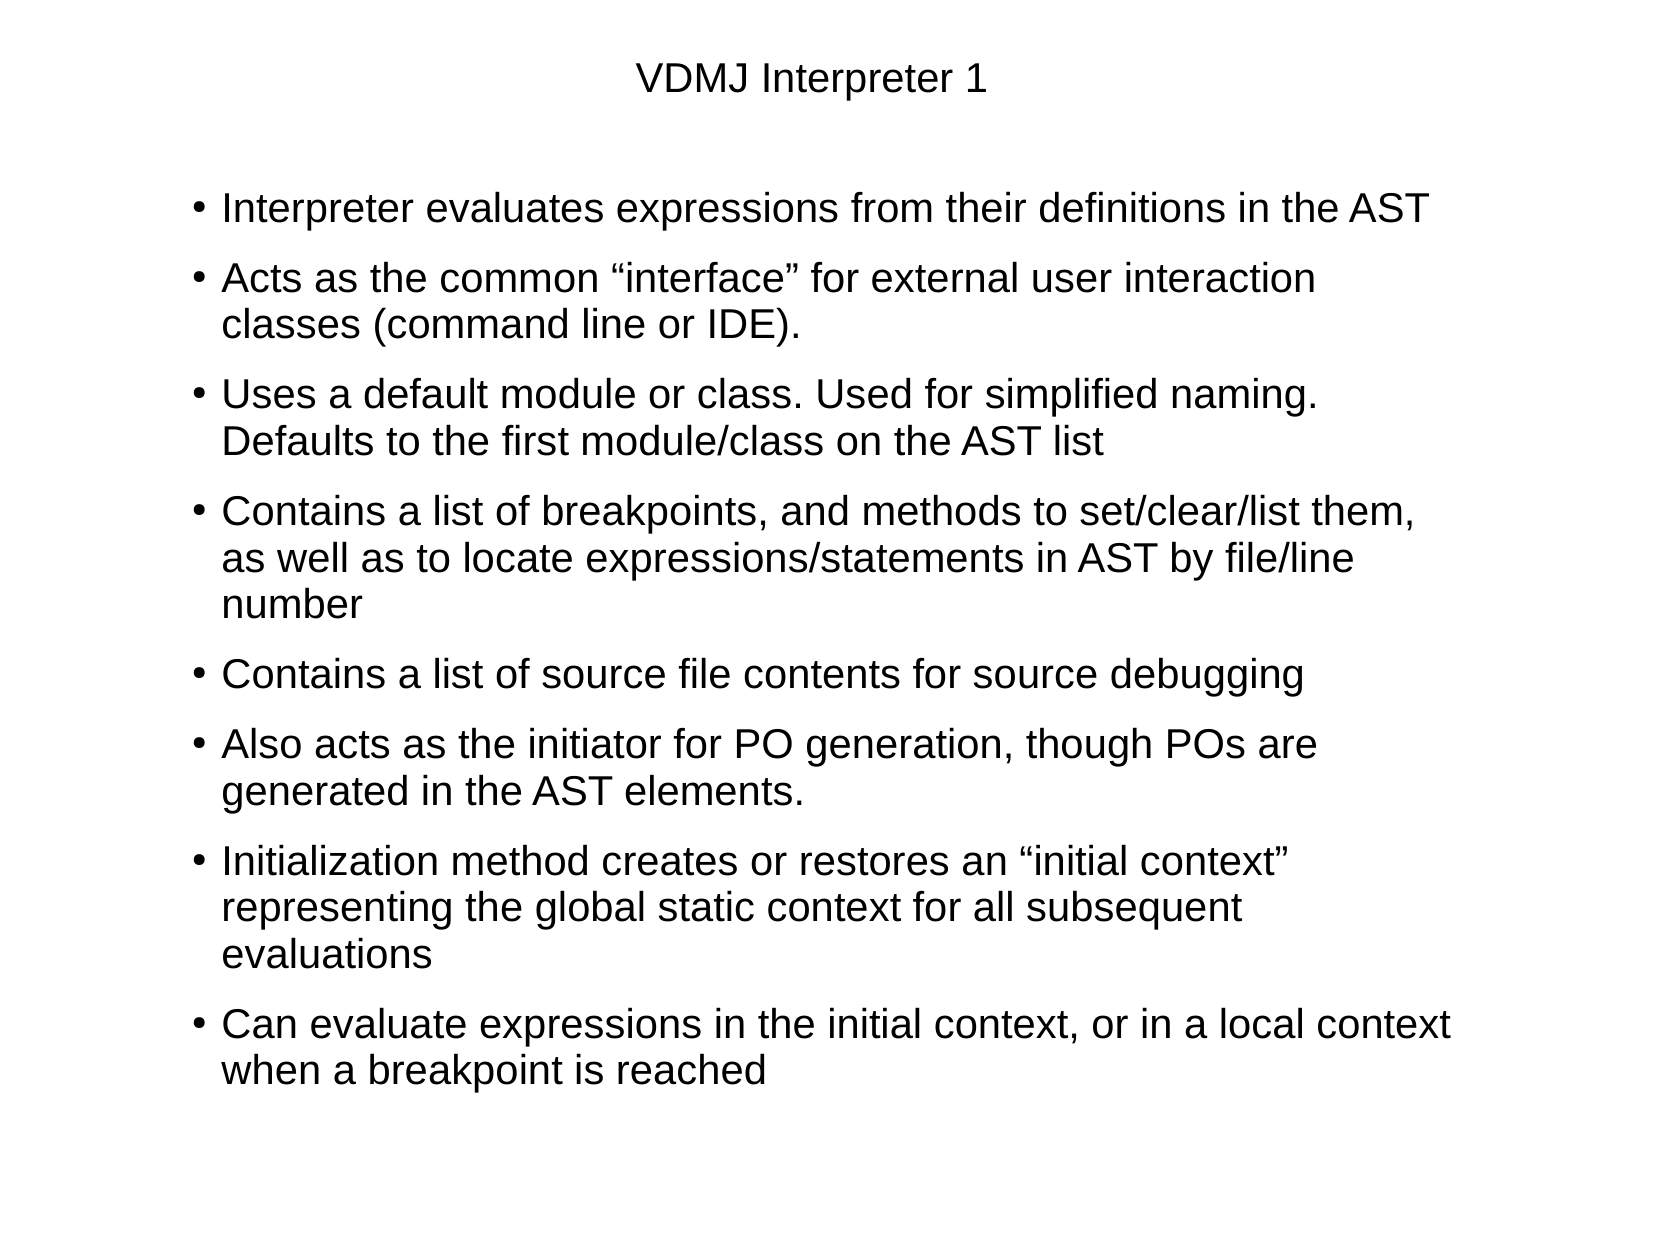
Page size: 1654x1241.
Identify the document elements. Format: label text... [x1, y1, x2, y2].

text_box VDMJ Interpreter 1 [531, 29, 1093, 126]
text_box Interpreter evaluates expressions from their definitions in the AST Acts as the common “interface” for external user interaction classes (command line or IDE). Uses a default module or class. Used for simplified naming. Defaults to the first module/class on the AST list Contains a list of breakpoints, and methods to set/clear/list them, as well as to locate expressions/statements in AST by file/line number Contains a list of source file contents for source debugging Also acts as the initiator for PO generation, though POs are generated in the AST elements. Initialization method creates or restores an “initial context” representing the global static context for all subsequent evaluations Can evaluate expressions in the initial context, or in a local context when a breakpoint is reached [177, 177, 1477, 1101]
